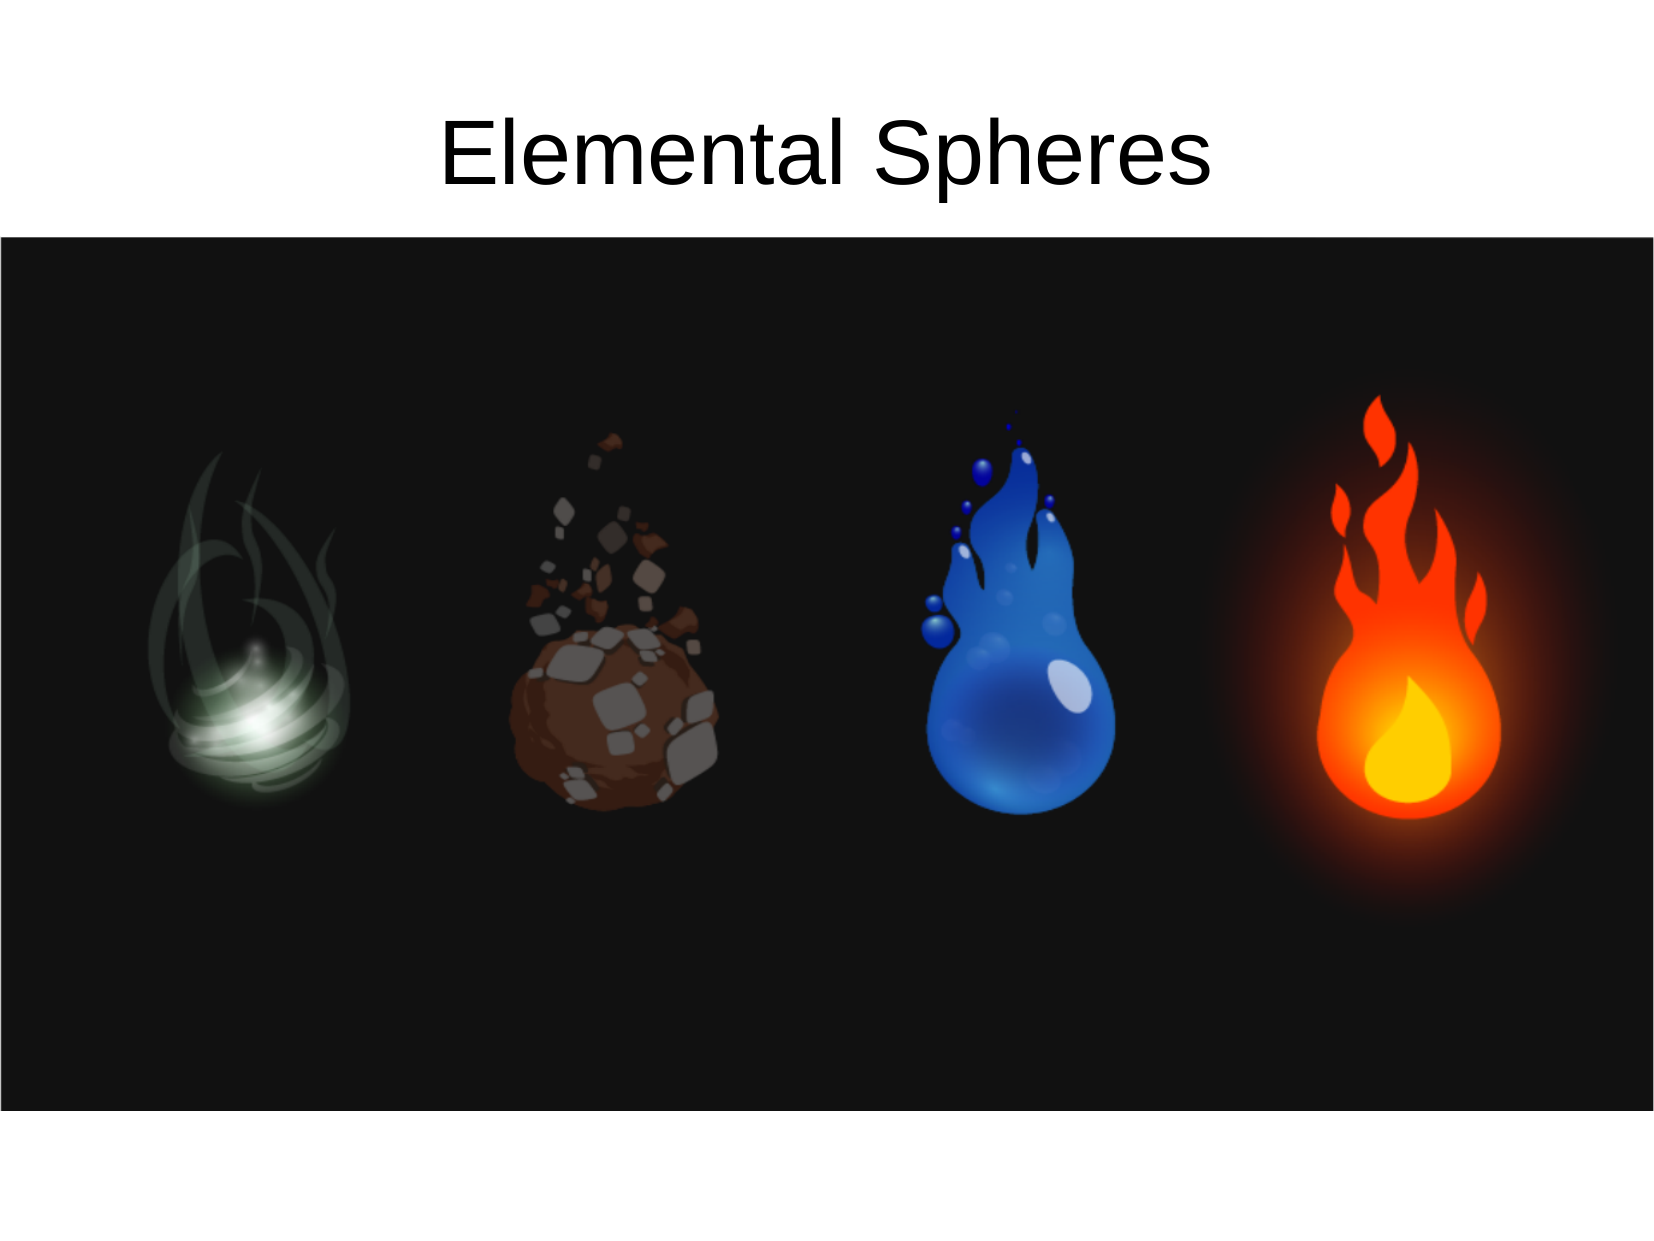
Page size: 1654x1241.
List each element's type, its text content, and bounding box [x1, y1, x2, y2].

title Elemental Spheres [82, 49, 1571, 236]
picture [0, 236, 1654, 1111]
